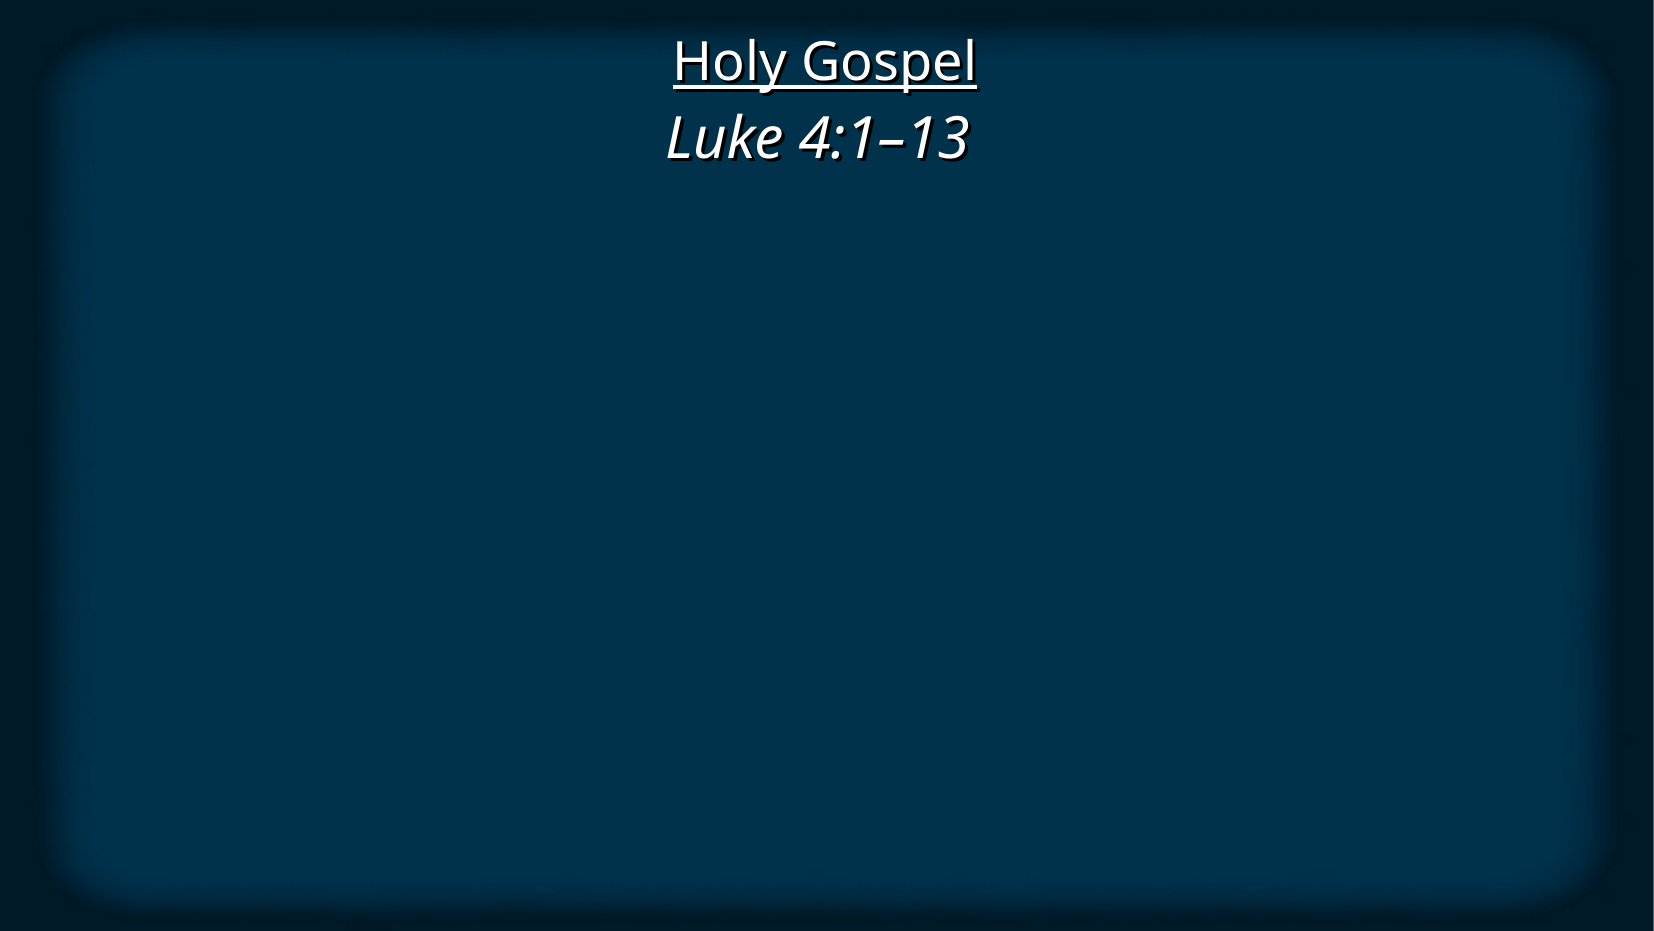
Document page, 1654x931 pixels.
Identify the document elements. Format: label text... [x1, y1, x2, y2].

text_box Holy Gospel Luke 4:1–13 [75, 15, 1576, 181]
picture [0, 0, 1654, 931]
